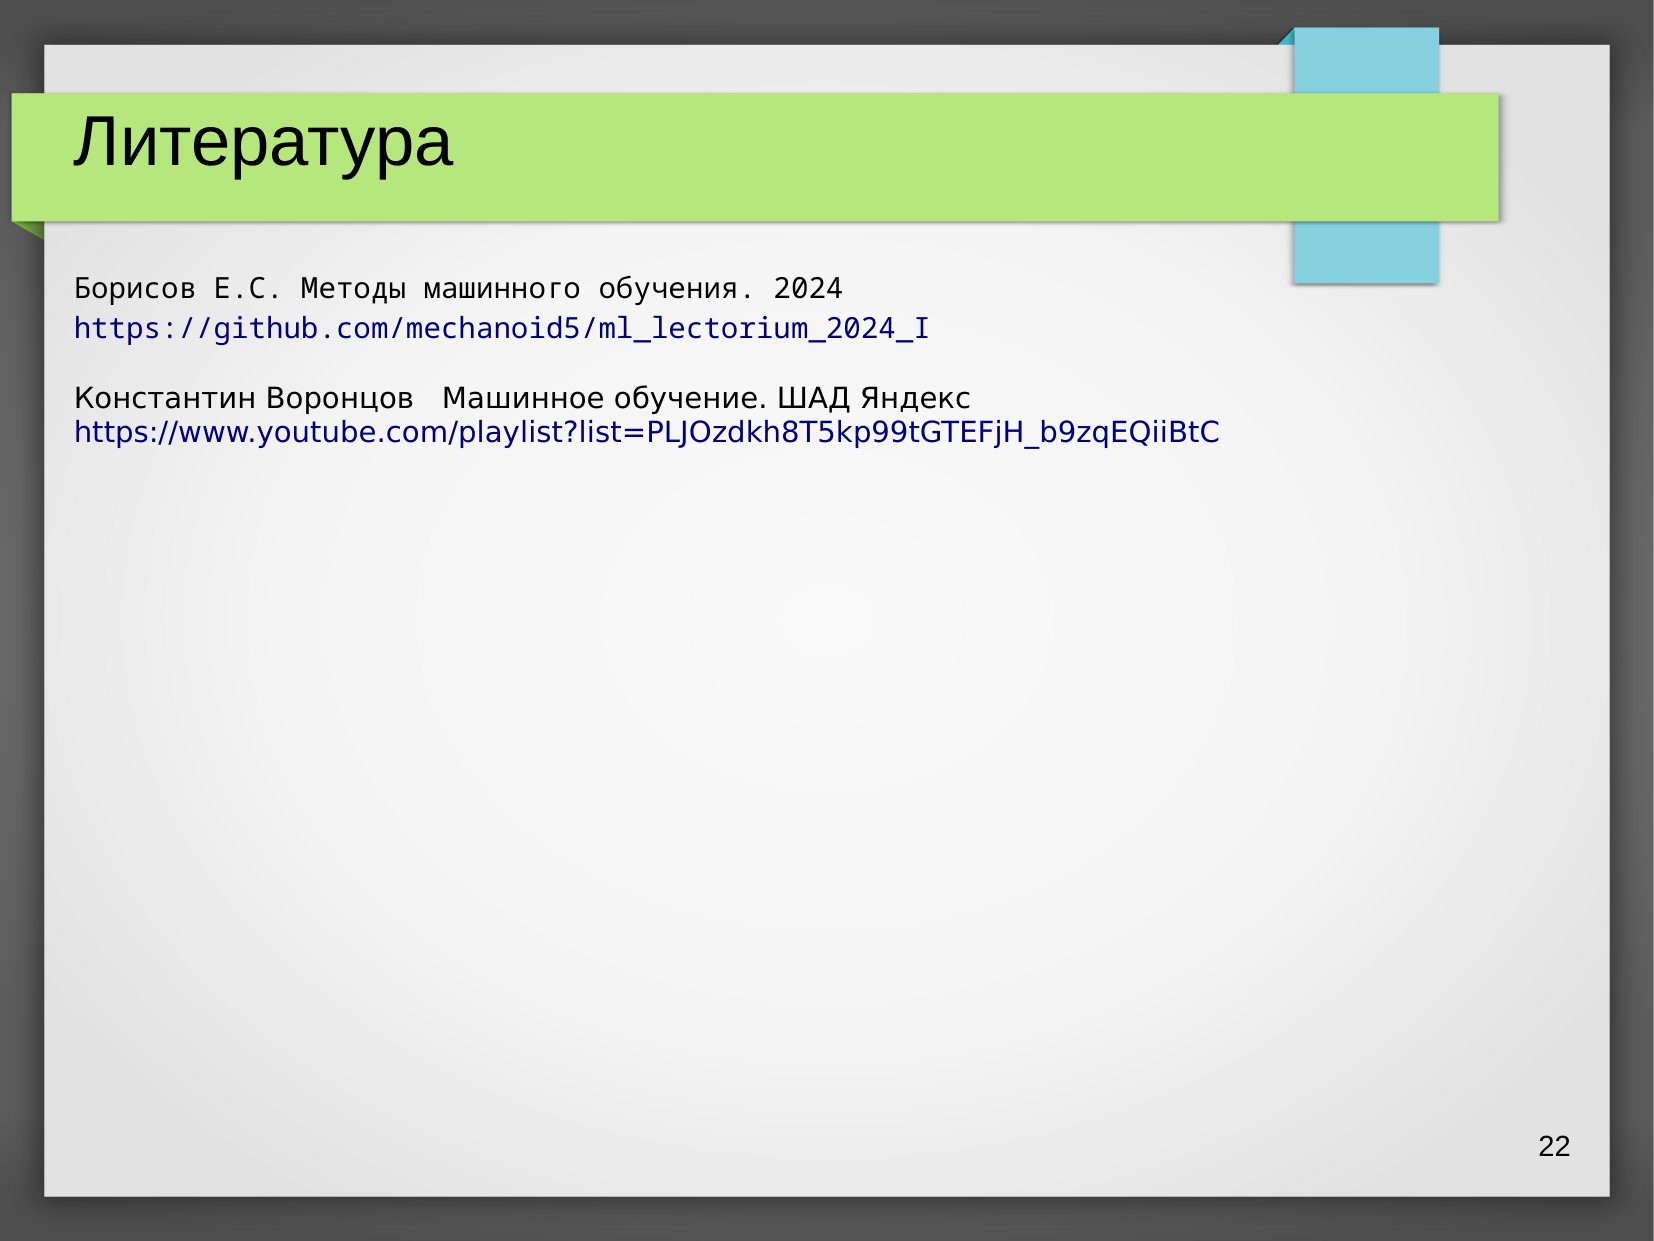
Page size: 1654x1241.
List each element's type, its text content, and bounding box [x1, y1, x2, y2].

text_box Борисов Е.С. Методы машинного обучения. 2024 https://github.com/mechanoid5/ml_lectorium_2024_I Константин Воронцов Машинное обучение. ШАД Яндексhttps://www.youtube.com/playlist?list=PLJOzdkh8T5kp99tGTEFjH_b9zqEQiiBtC [59, 259, 1312, 789]
picture [0, 0, 1654, 1241]
text_box Литература [59, 94, 1004, 189]
